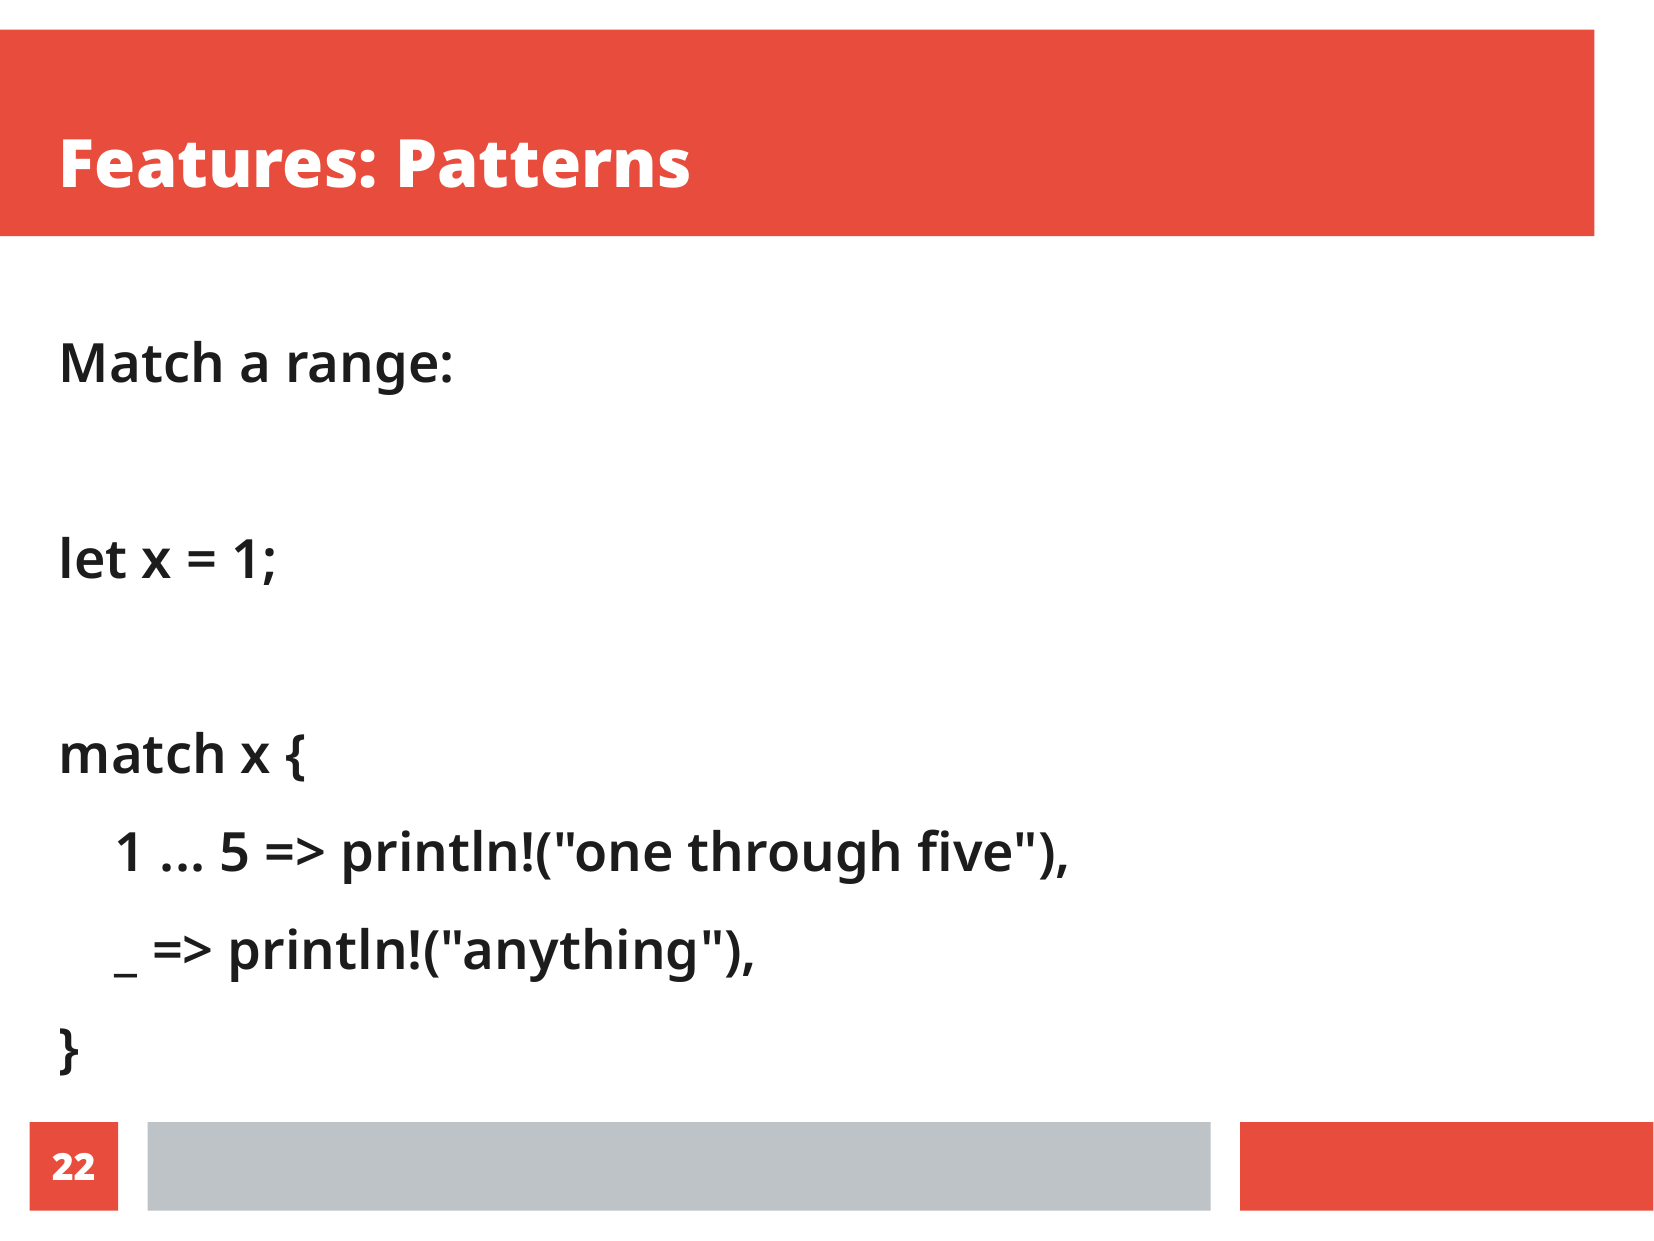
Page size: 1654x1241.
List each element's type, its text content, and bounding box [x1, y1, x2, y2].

title Features: Patterns [59, 59, 1595, 207]
list Match a range: let x = 1; match x { 1 ... 5 => println!("one through five"), _ => println!("anything"), } [59, 324, 1565, 1093]
